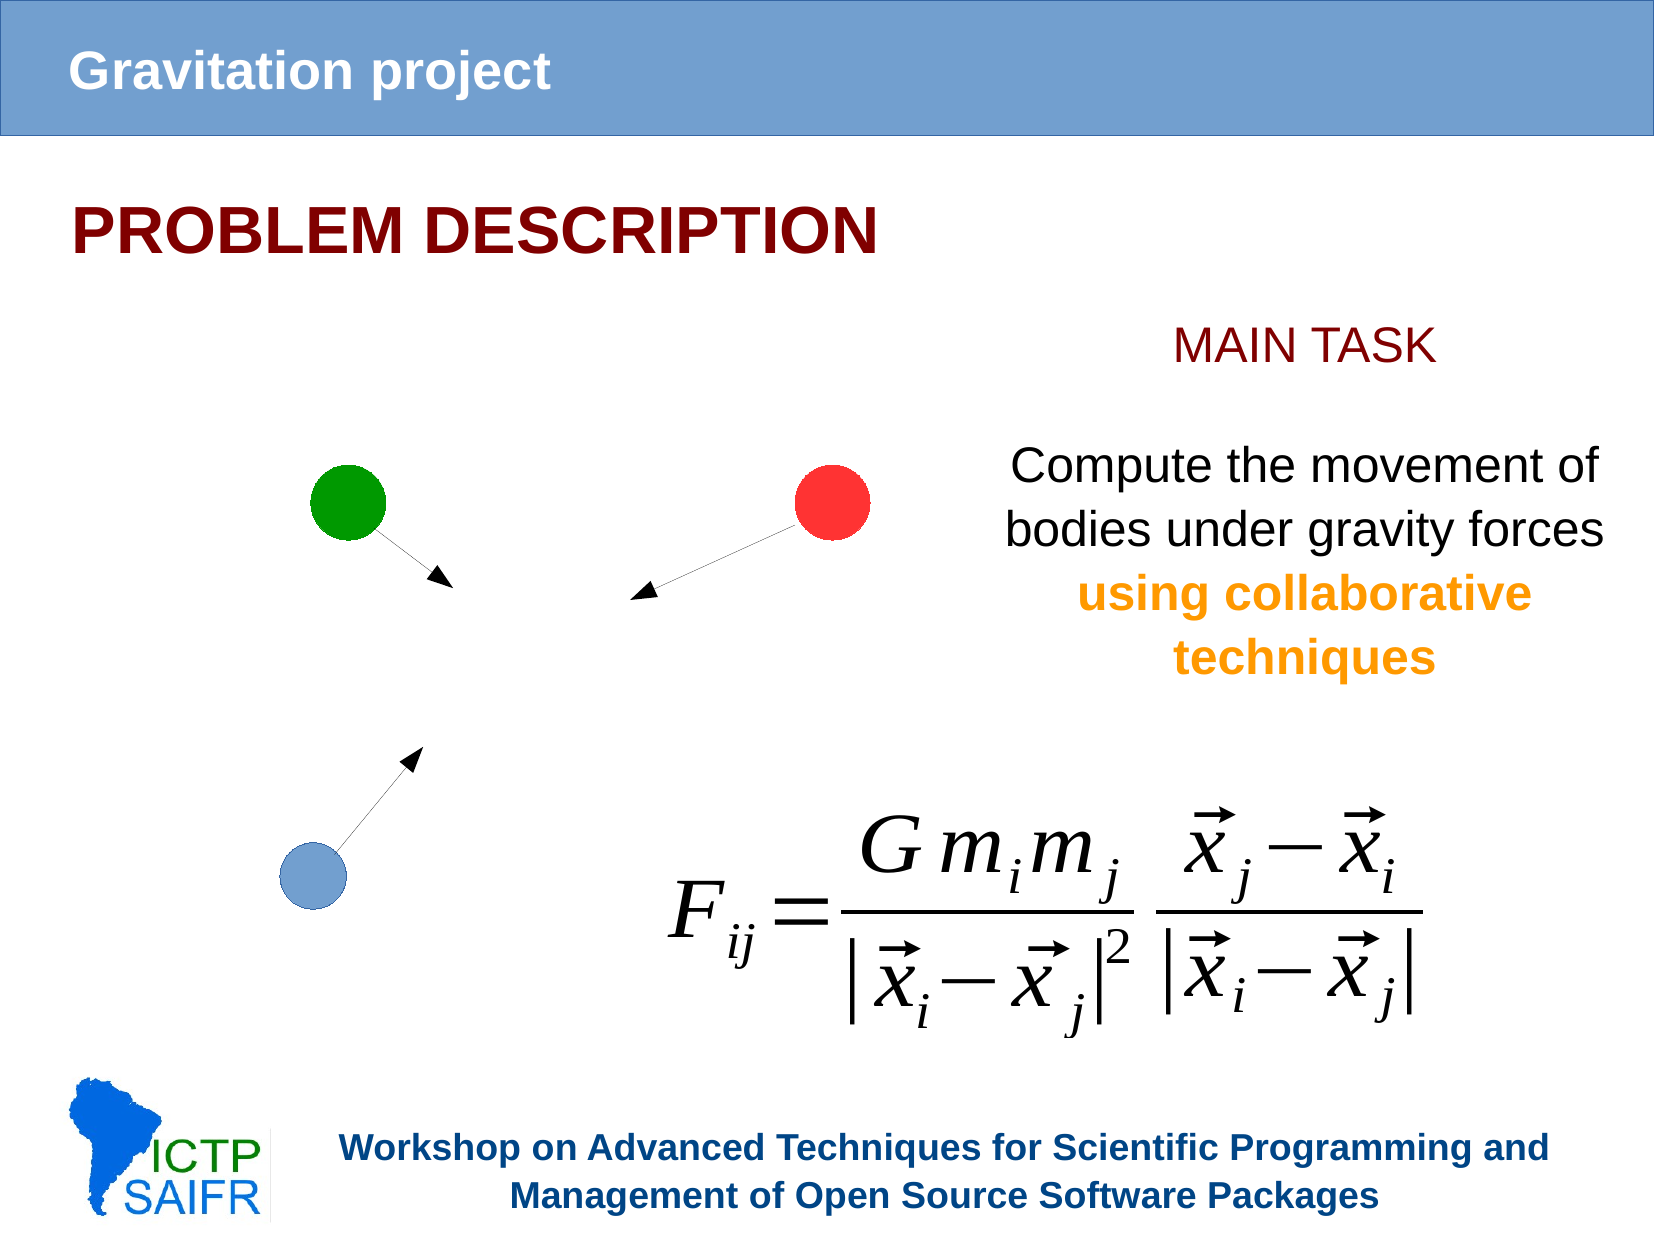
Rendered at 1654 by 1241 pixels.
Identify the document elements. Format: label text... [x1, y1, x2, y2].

text_box [0, 0, 1654, 136]
text_box [795, 465, 871, 541]
text_box MAIN TASK Compute the movement of bodies under gravity forces using collaborative techniques [990, 310, 1621, 757]
text_box Gravitation project [54, 33, 580, 109]
text_box [310, 465, 386, 541]
picture [47, 1064, 271, 1235]
chart [639, 797, 1450, 1038]
text_box PROBLEM DESCRIPTION [51, 185, 901, 301]
text_box [279, 842, 347, 910]
text_box Workshop on Advanced Techniques for Scientific Programming and Management of Open Source Software Packages [255, 1112, 1636, 1233]
